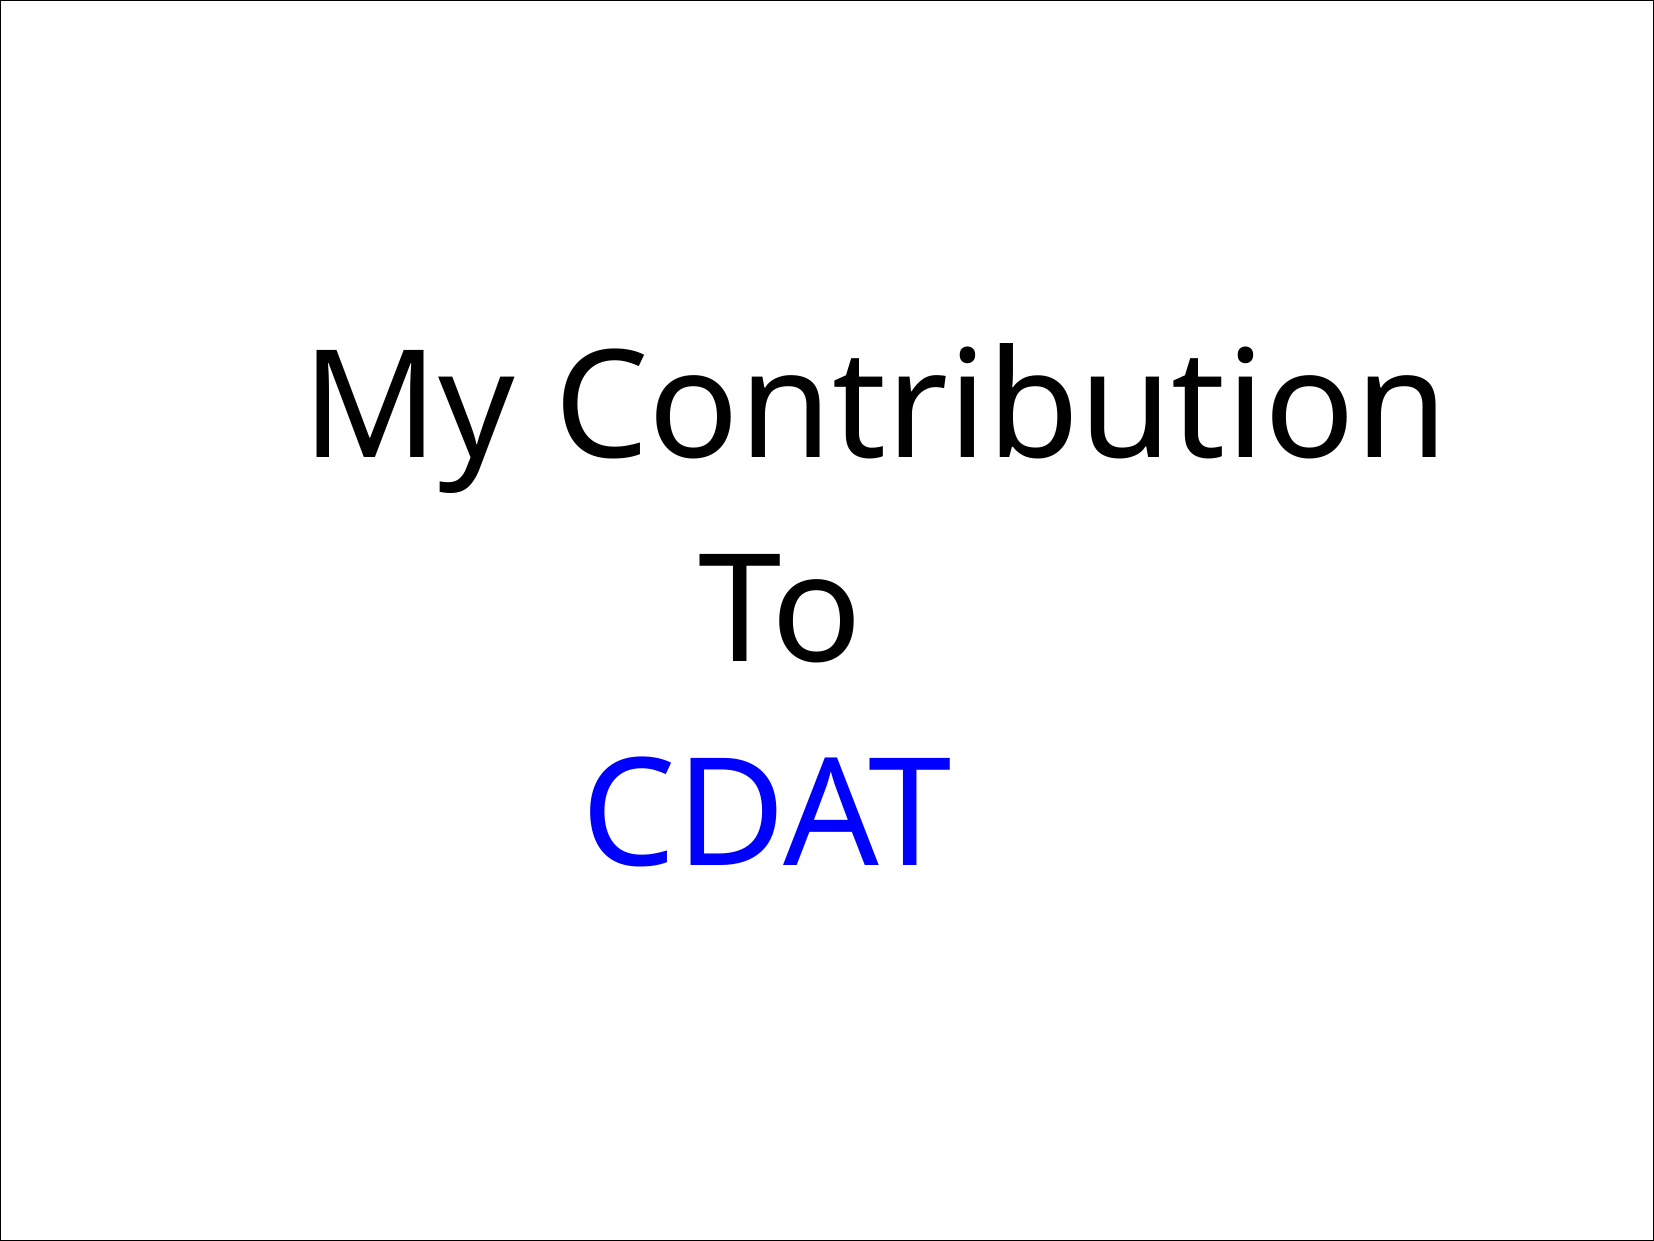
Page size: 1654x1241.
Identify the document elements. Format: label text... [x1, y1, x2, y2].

text_box My Contribution To CDAT [177, 289, 1536, 886]
text_box [0, 0, 1654, 1241]
